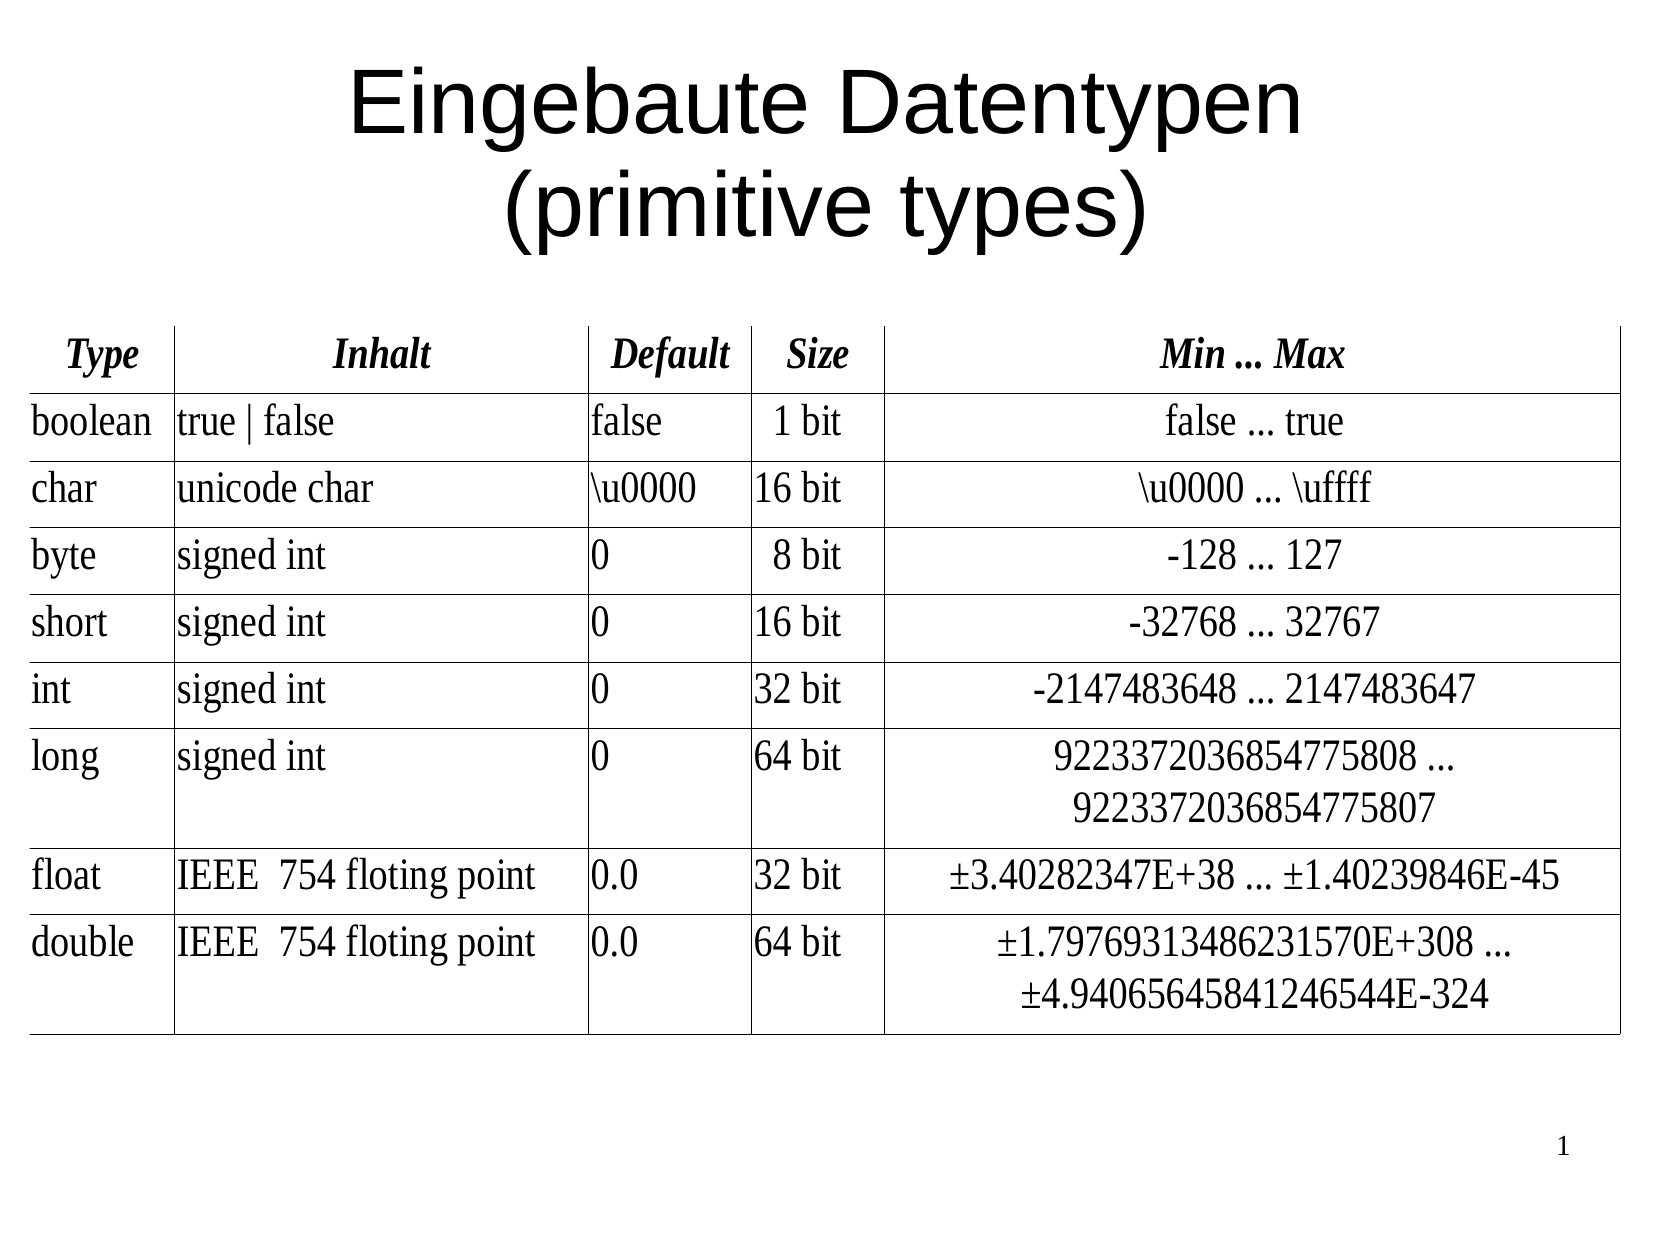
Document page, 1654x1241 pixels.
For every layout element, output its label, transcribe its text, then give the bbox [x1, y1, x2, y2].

chart [29, 290, 1622, 1109]
title Eingebaute Datentypen (primitive types) [82, 50, 1571, 256]
